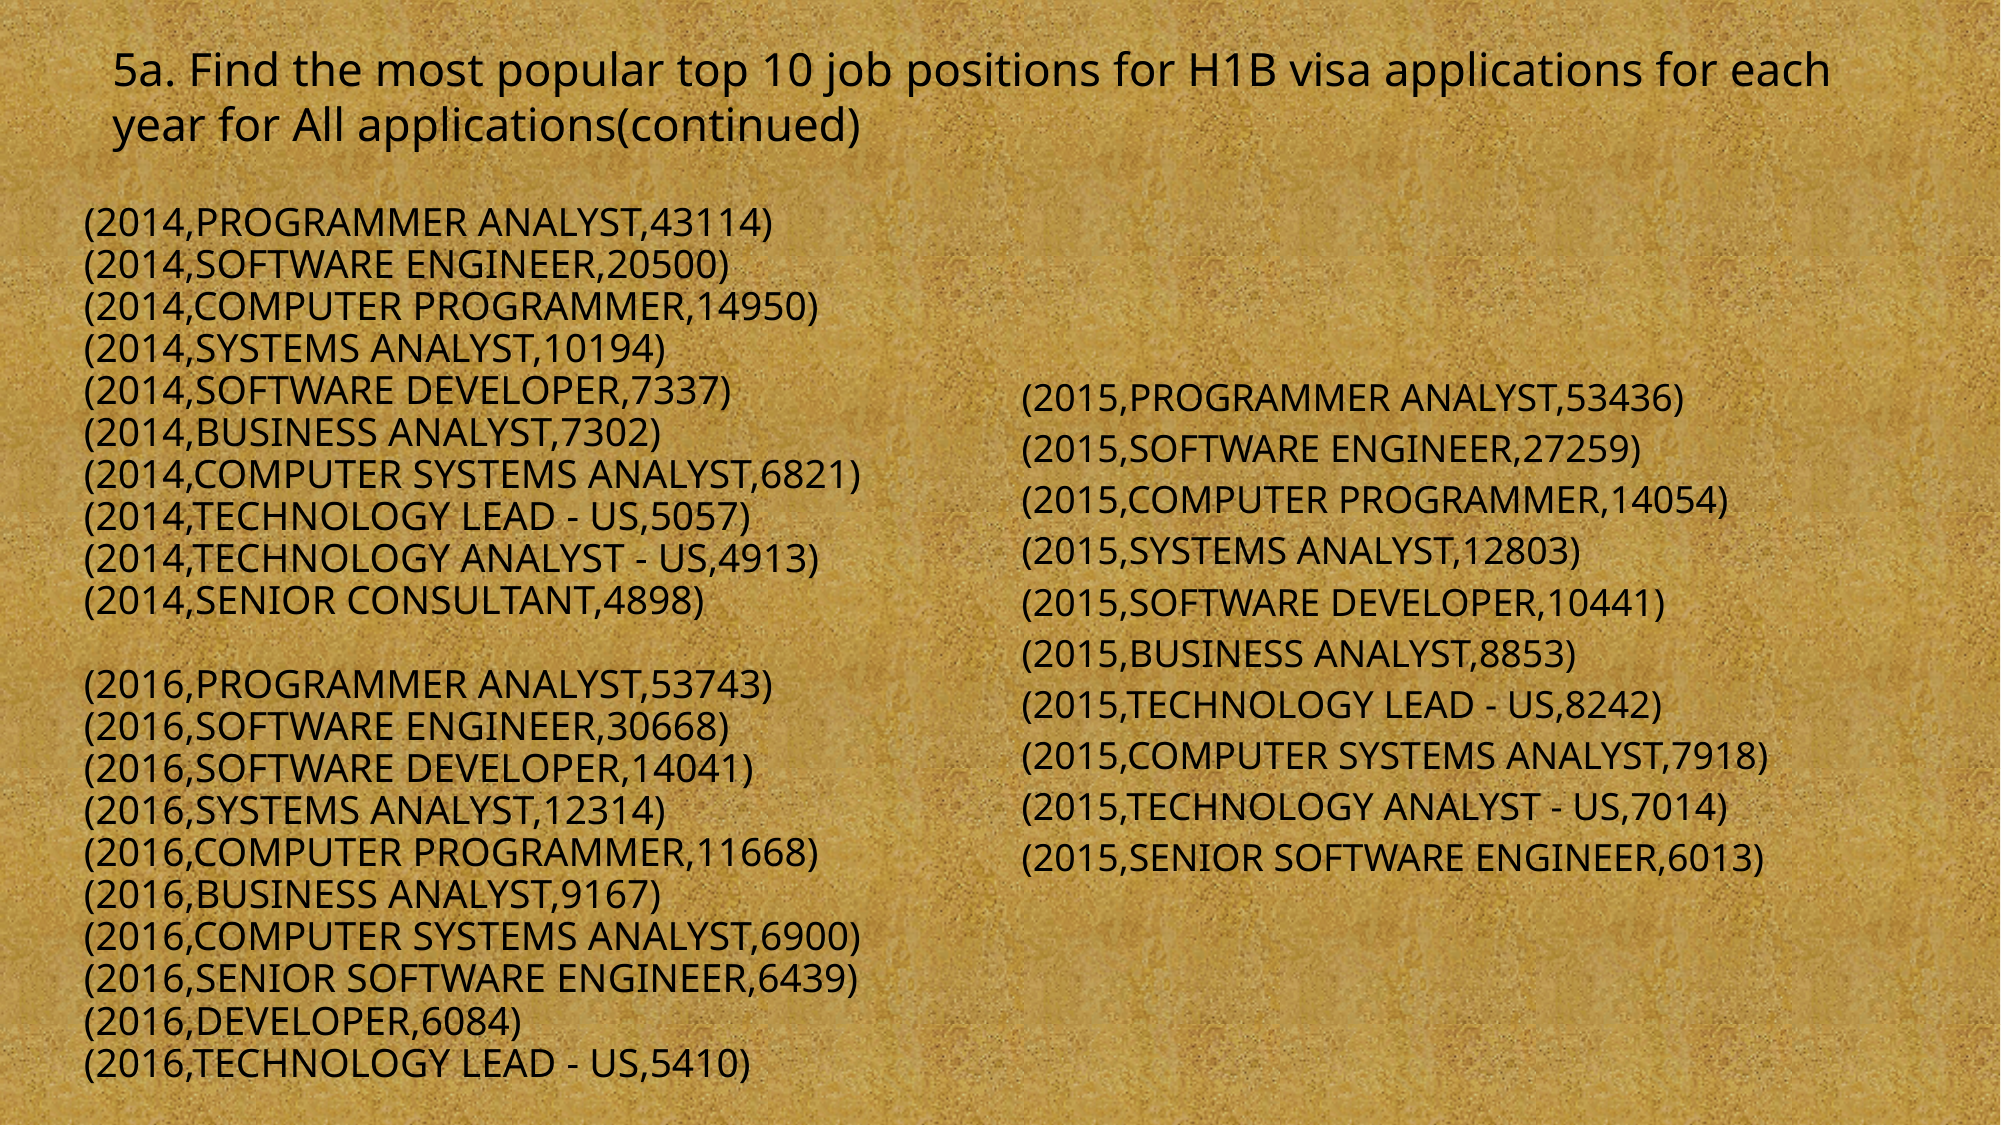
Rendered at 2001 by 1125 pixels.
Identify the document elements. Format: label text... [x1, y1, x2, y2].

text_box (2015,PROGRAMMER ANALYST,53436) (2015,SOFTWARE ENGINEER,27259) (2015,COMPUTER PROGRAMMER,14054) (2015,SYSTEMS ANALYST,12803) (2015,SOFTWARE DEVELOPER,10441) (2015,BUSINESS ANALYST,8853) (2015,TECHNOLOGY LEAD - US,8242) (2015,COMPUTER SYSTEMS ANALYST,7918) (2015,TECHNOLOGY ANALYST - US,7014) (2015,SENIOR SOFTWARE ENGINEER,6013) [1006, 364, 1849, 1010]
title 5a. Find the most popular top 10 job positions for H1B visa applications for each year for All applications(continued) [97, 0, 1849, 159]
picture [0, 0, 2001, 1125]
list (2014,PROGRAMMER ANALYST,43114) (2014,SOFTWARE ENGINEER,20500) (2014,COMPUTER PROGRAMMER,14950) (2014,SYSTEMS ANALYST,10194) (2014,SOFTWARE DEVELOPER,7337) (2014,BUSINESS ANALYST,7302) (2014,COMPUTER SYSTEMS ANALYST,6821) (2014,TECHNOLOGY LEAD - US,5057) (2014,TECHNOLOGY ANALYST - US,4913) (2014,SENIOR CONSULTANT,4898) (2016,PROGRAMMER ANALYST,53743) (2016,SOFTWARE ENGINEER,30668) (2016,SOFTWARE DEVELOPER,14041) (2016,SYSTEMS ANALYST,12314) (2016,COMPUTER PROGRAMMER,11668) (2016,BUSINESS ANALYST,9167) (2016,COMPUTER SYSTEMS ANALYST,6900) (2016,SENIOR SOFTWARE ENGINEER,6439) (2016,DEVELOPER,6084) (2016,TECHNOLOGY LEAD - US,5410) [83, 202, 1239, 1097]
